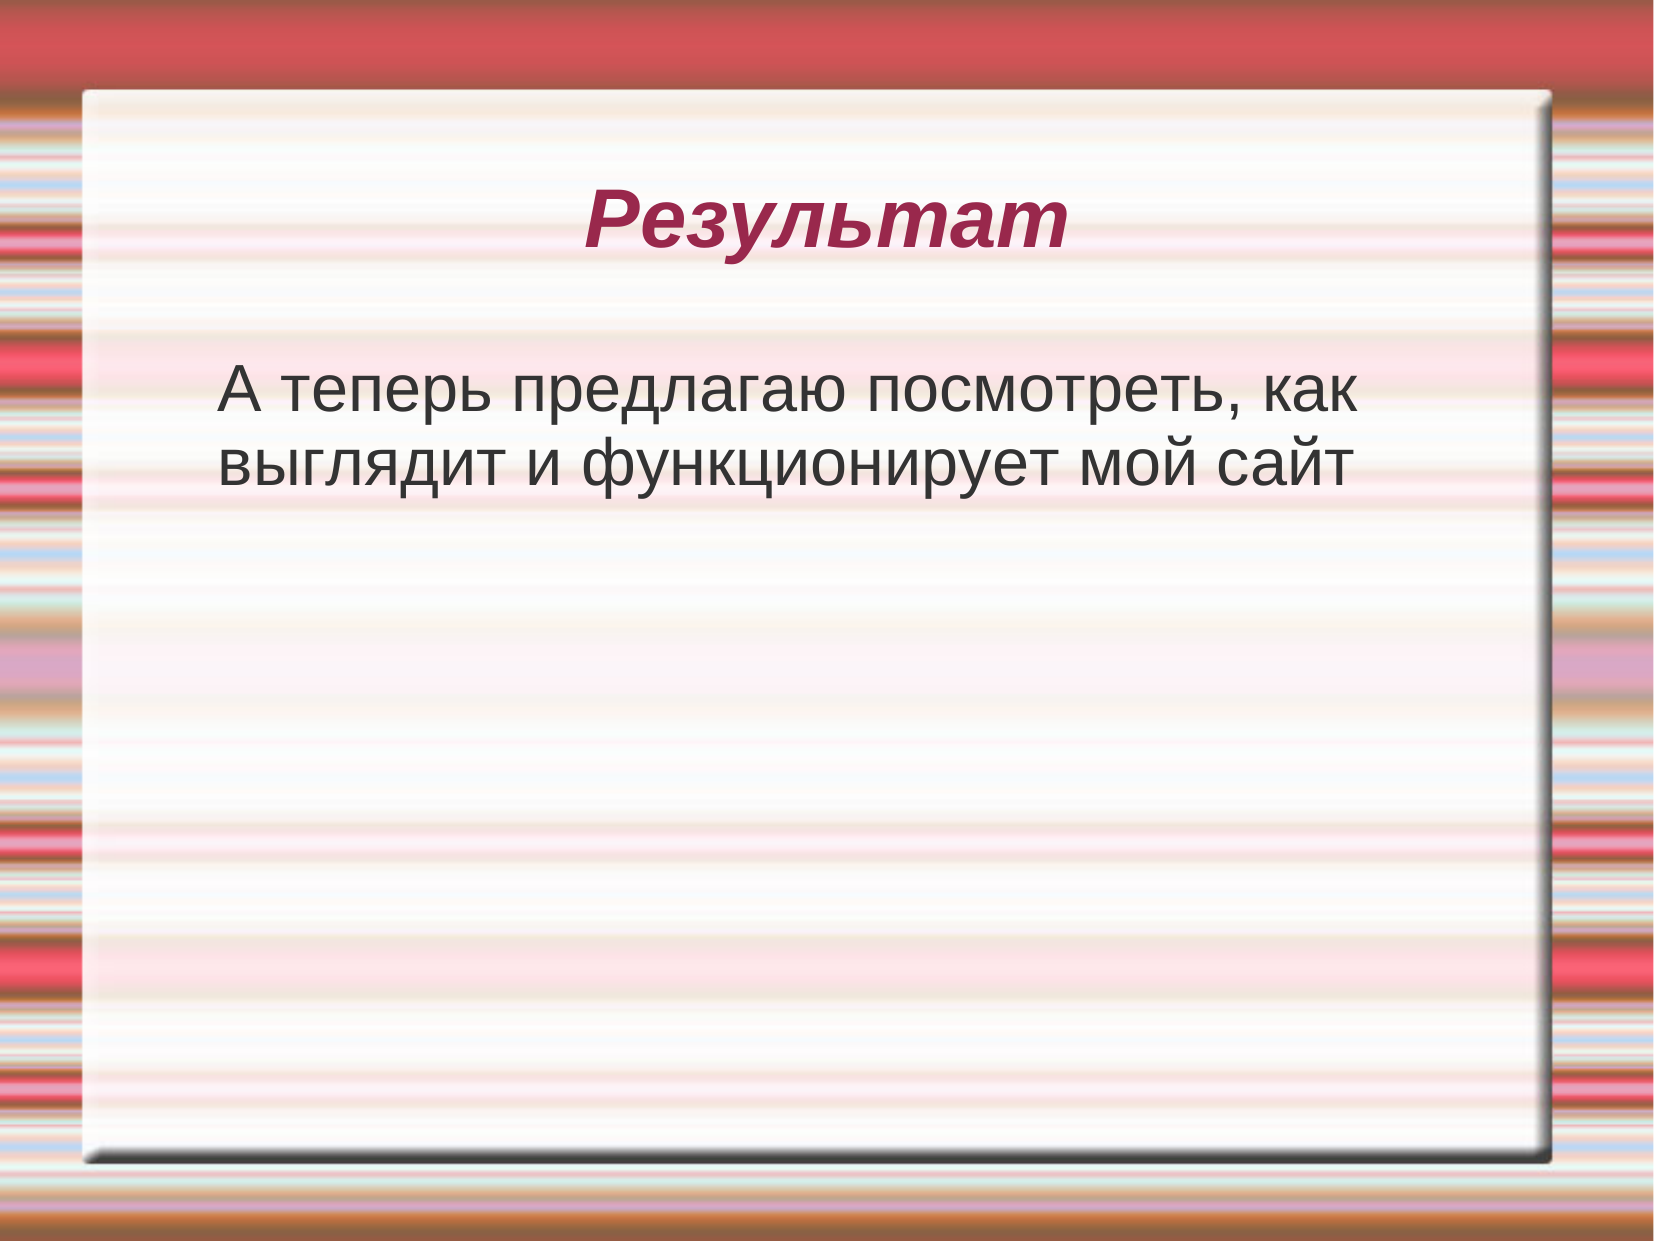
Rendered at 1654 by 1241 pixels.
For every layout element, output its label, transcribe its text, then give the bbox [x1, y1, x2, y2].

picture [0, 0, 1654, 1241]
title Результат [121, 114, 1534, 322]
list А теперь предлагаю посмотреть, как выглядит и функционирует мой сайт [134, 350, 1516, 1132]
